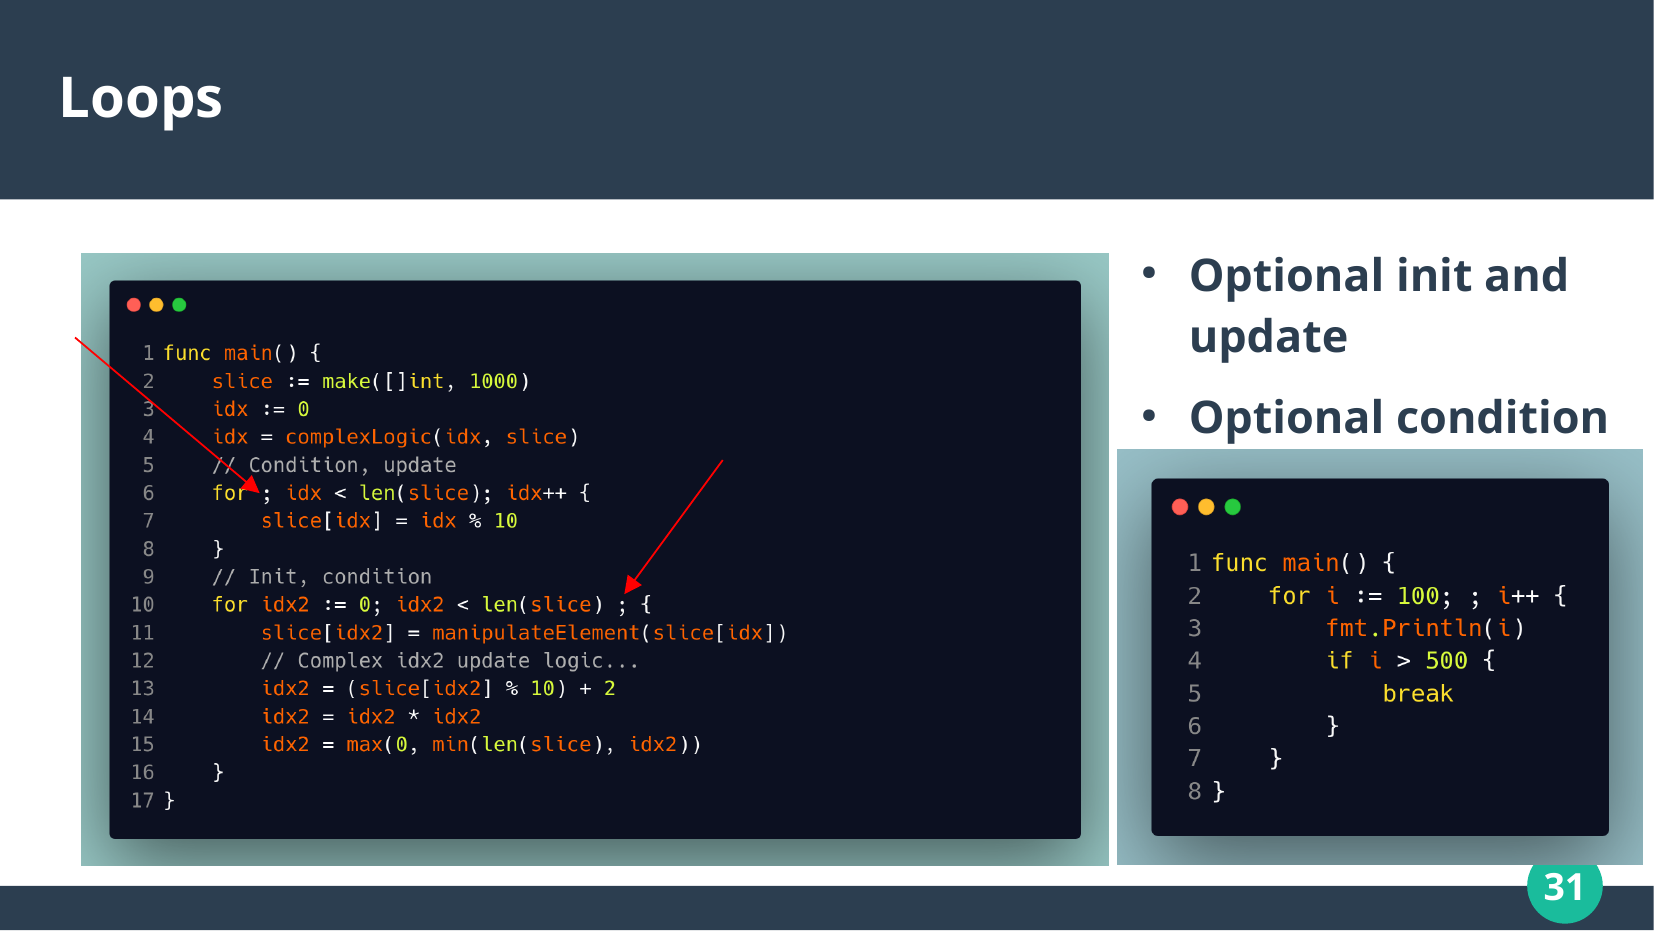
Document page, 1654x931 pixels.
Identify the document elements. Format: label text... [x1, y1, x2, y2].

title Loops [59, 37, 1595, 155]
picture [1117, 449, 1643, 865]
list Optional init and update Optional condition [1125, 243, 1613, 449]
picture [81, 253, 1109, 866]
